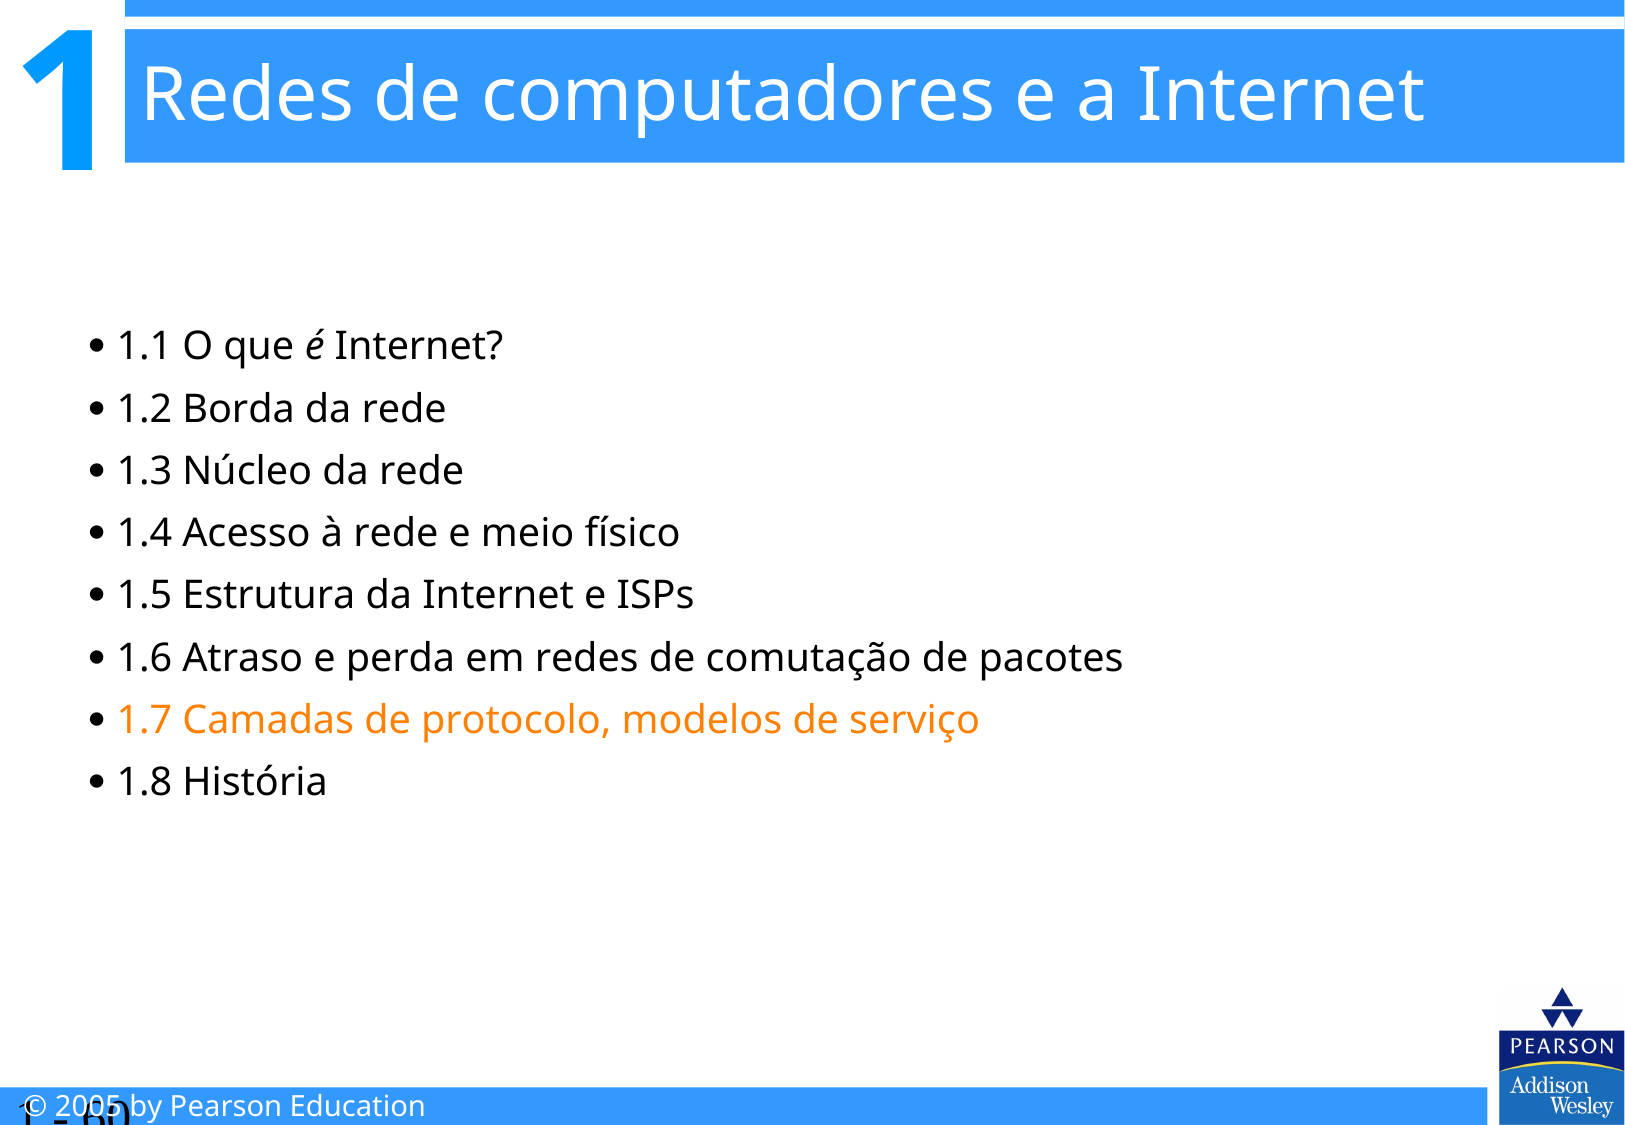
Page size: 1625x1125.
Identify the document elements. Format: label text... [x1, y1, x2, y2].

picture [1499, 987, 1625, 1125]
text_box Redes de computadores e a Internet [125, 37, 1625, 138]
list  1.1 O que é Internet?  1.2 Borda da rede  1.3 Núcleo da rede  1.4 Acesso à rede e meio físico  1.5 Estrutura da Internet e ISPs  1.6 Atraso e perda em redes de comutação de pacotes  1.7 Camadas de protocolo, modelos de serviço  1.8 História [0, 312, 1459, 813]
